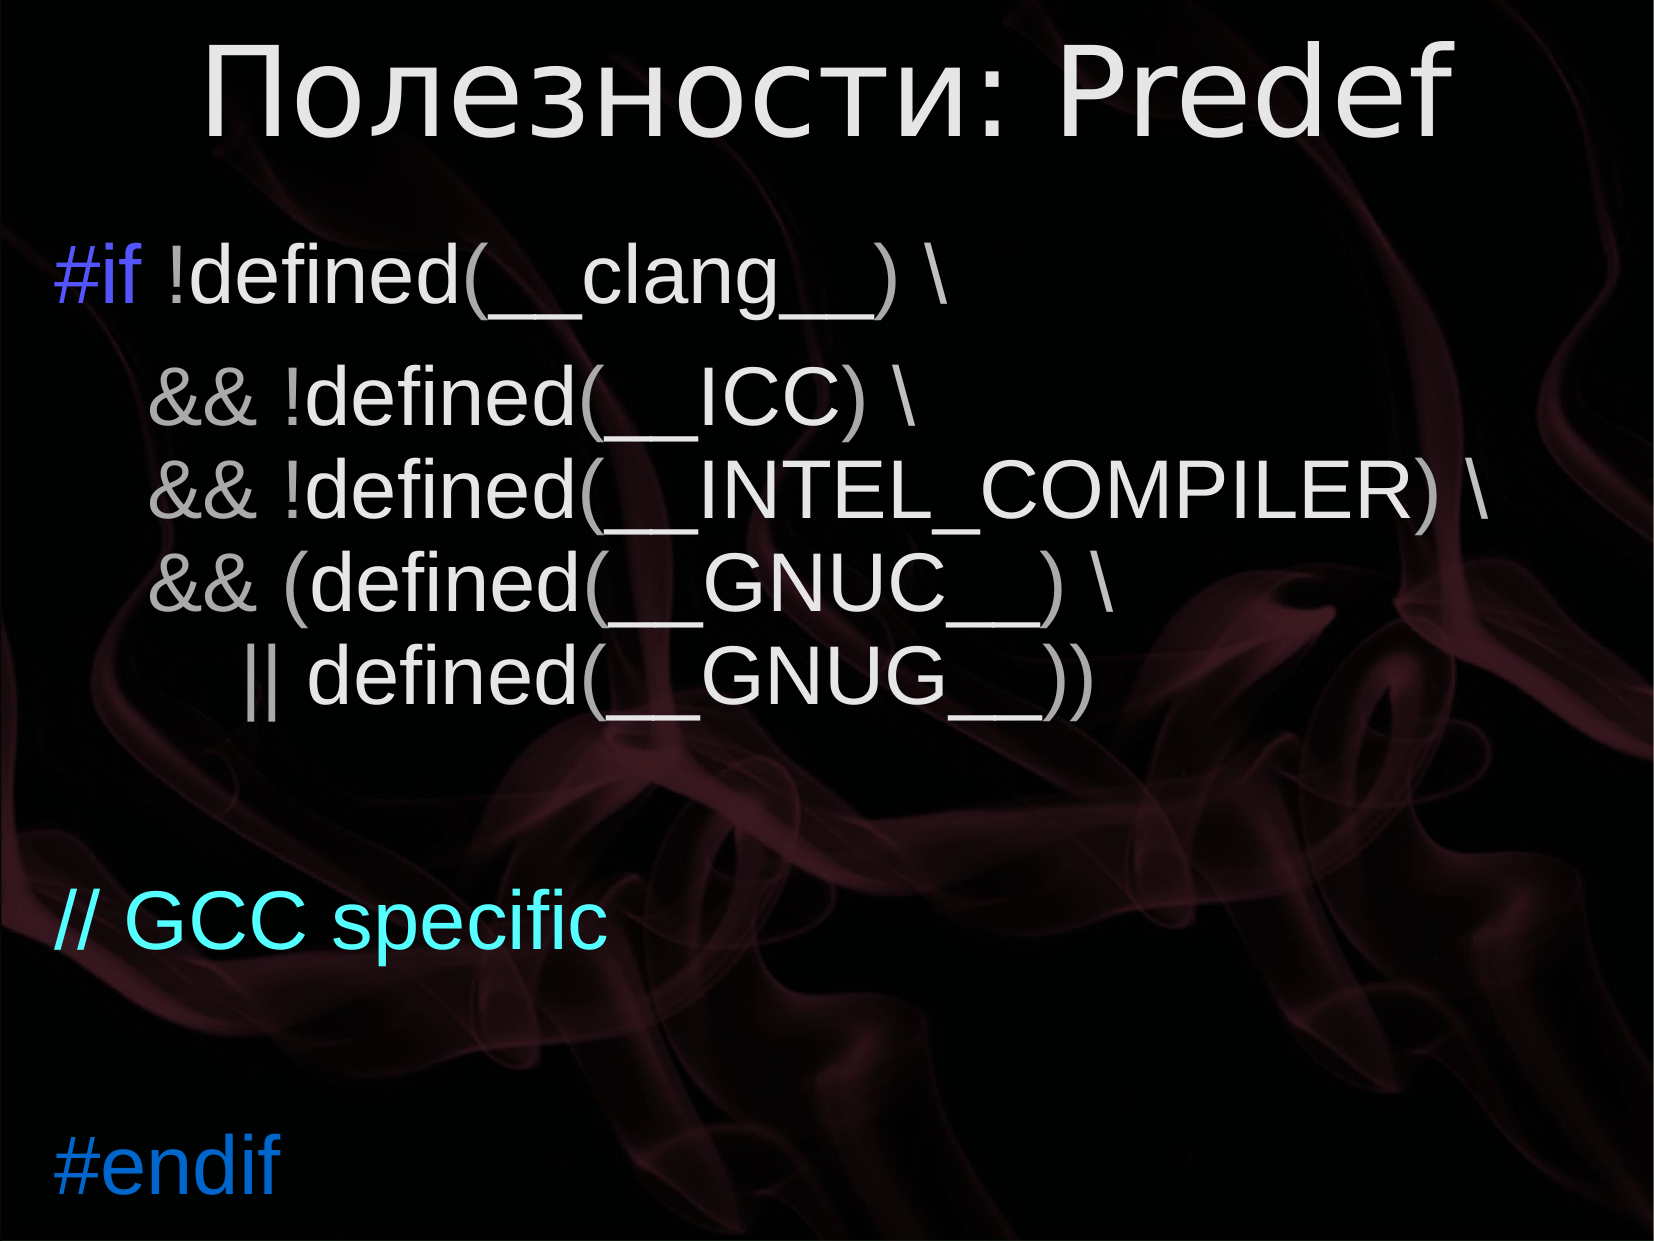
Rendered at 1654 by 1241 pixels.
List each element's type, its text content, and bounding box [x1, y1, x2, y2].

title Полезности: Predef [30, 15, 1621, 171]
picture [0, 0, 1654, 1241]
text_box #if !defined(__clang__) \ && !defined(__ICC) \ && !defined(__INTEL_COMPILER) \ && (defined(__GNUC__) \ || defined(__GNUG__)) // GCC specific #endif [54, 226, 1630, 1214]
